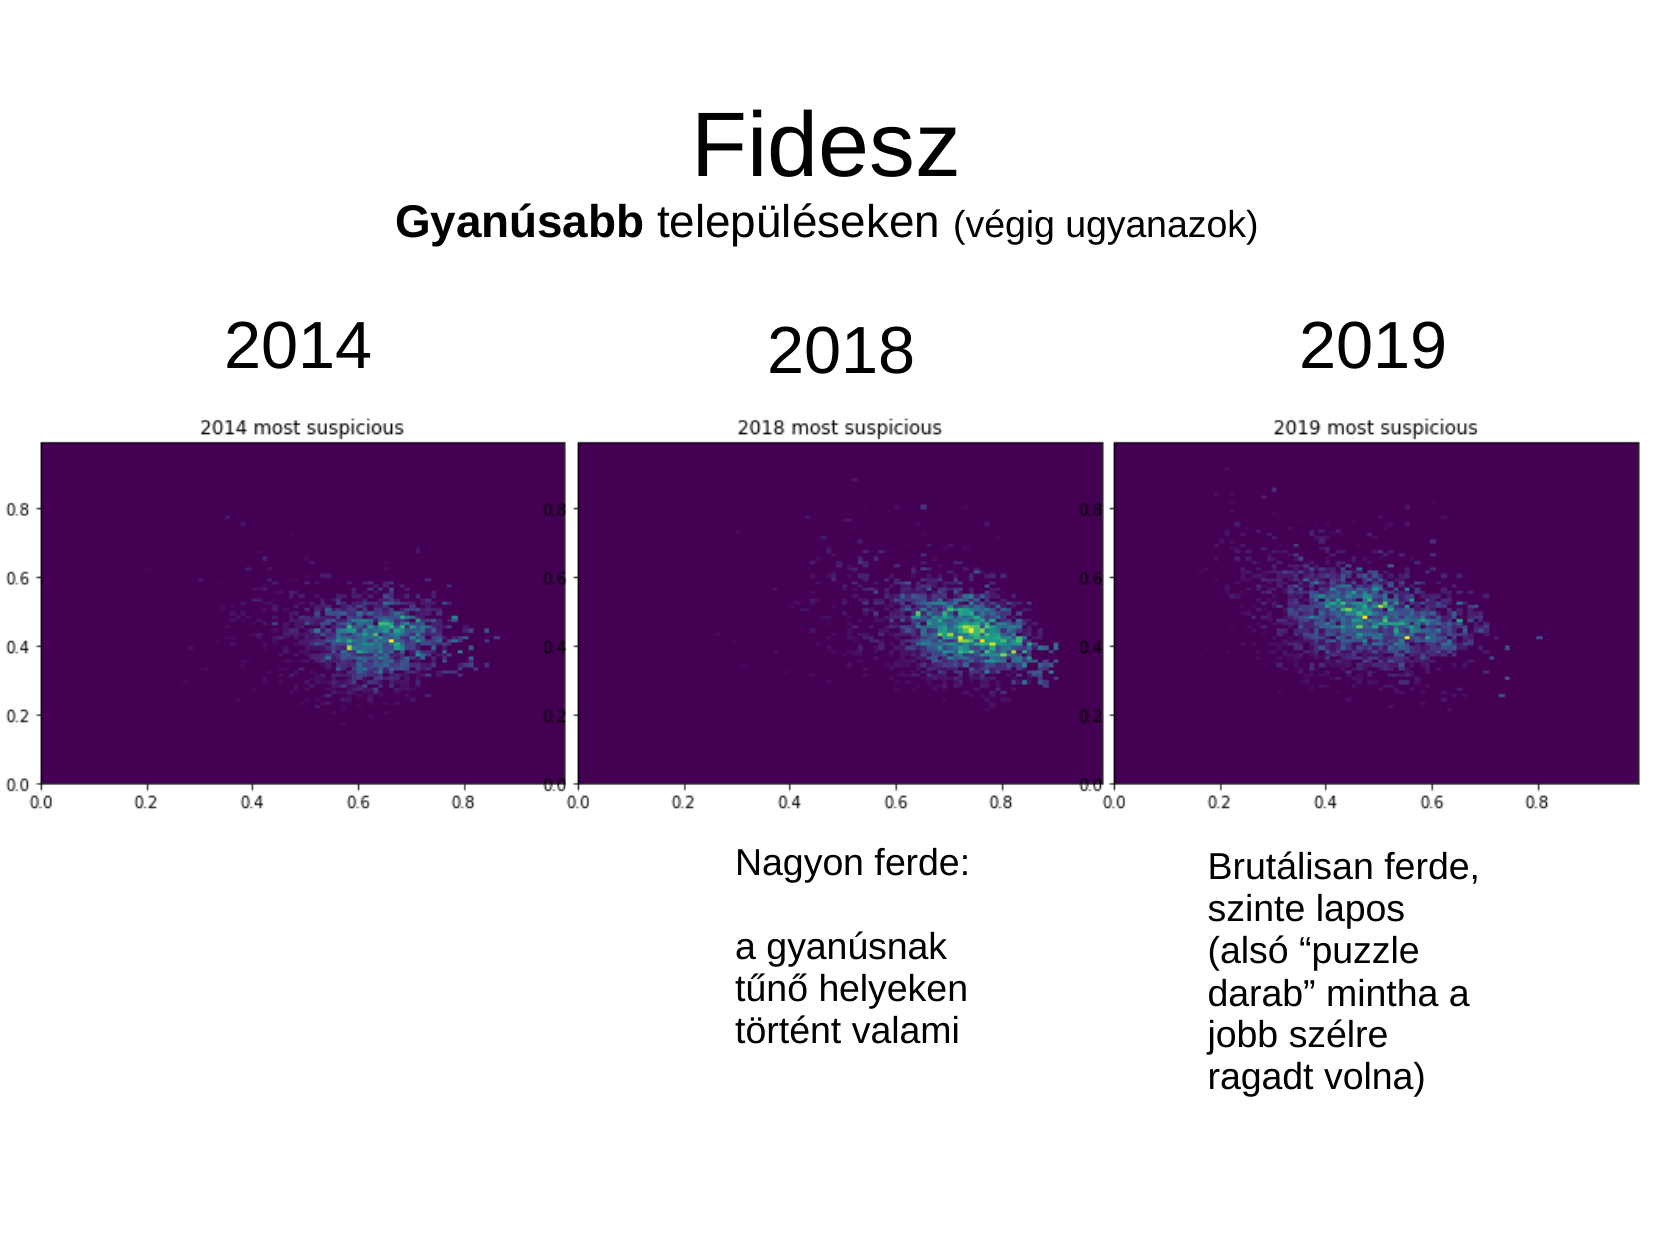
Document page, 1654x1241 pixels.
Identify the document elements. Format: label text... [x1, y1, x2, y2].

title Fidesz Gyanúsabb településeken (végig ugyanazok) [82, 67, 1571, 275]
list 2014 [153, 307, 402, 384]
picture [0, 408, 1654, 821]
list 2019 [1228, 307, 1477, 384]
text_box Nagyon ferde: a gyanúsnak tűnő helyeken történt valami [720, 834, 1040, 1060]
list 2018 [696, 312, 945, 389]
text_box Brutálisan ferde, szinte lapos (alsó “puzzle darab” mintha a jobb szélre ragadt volna) [1192, 838, 1512, 1106]
